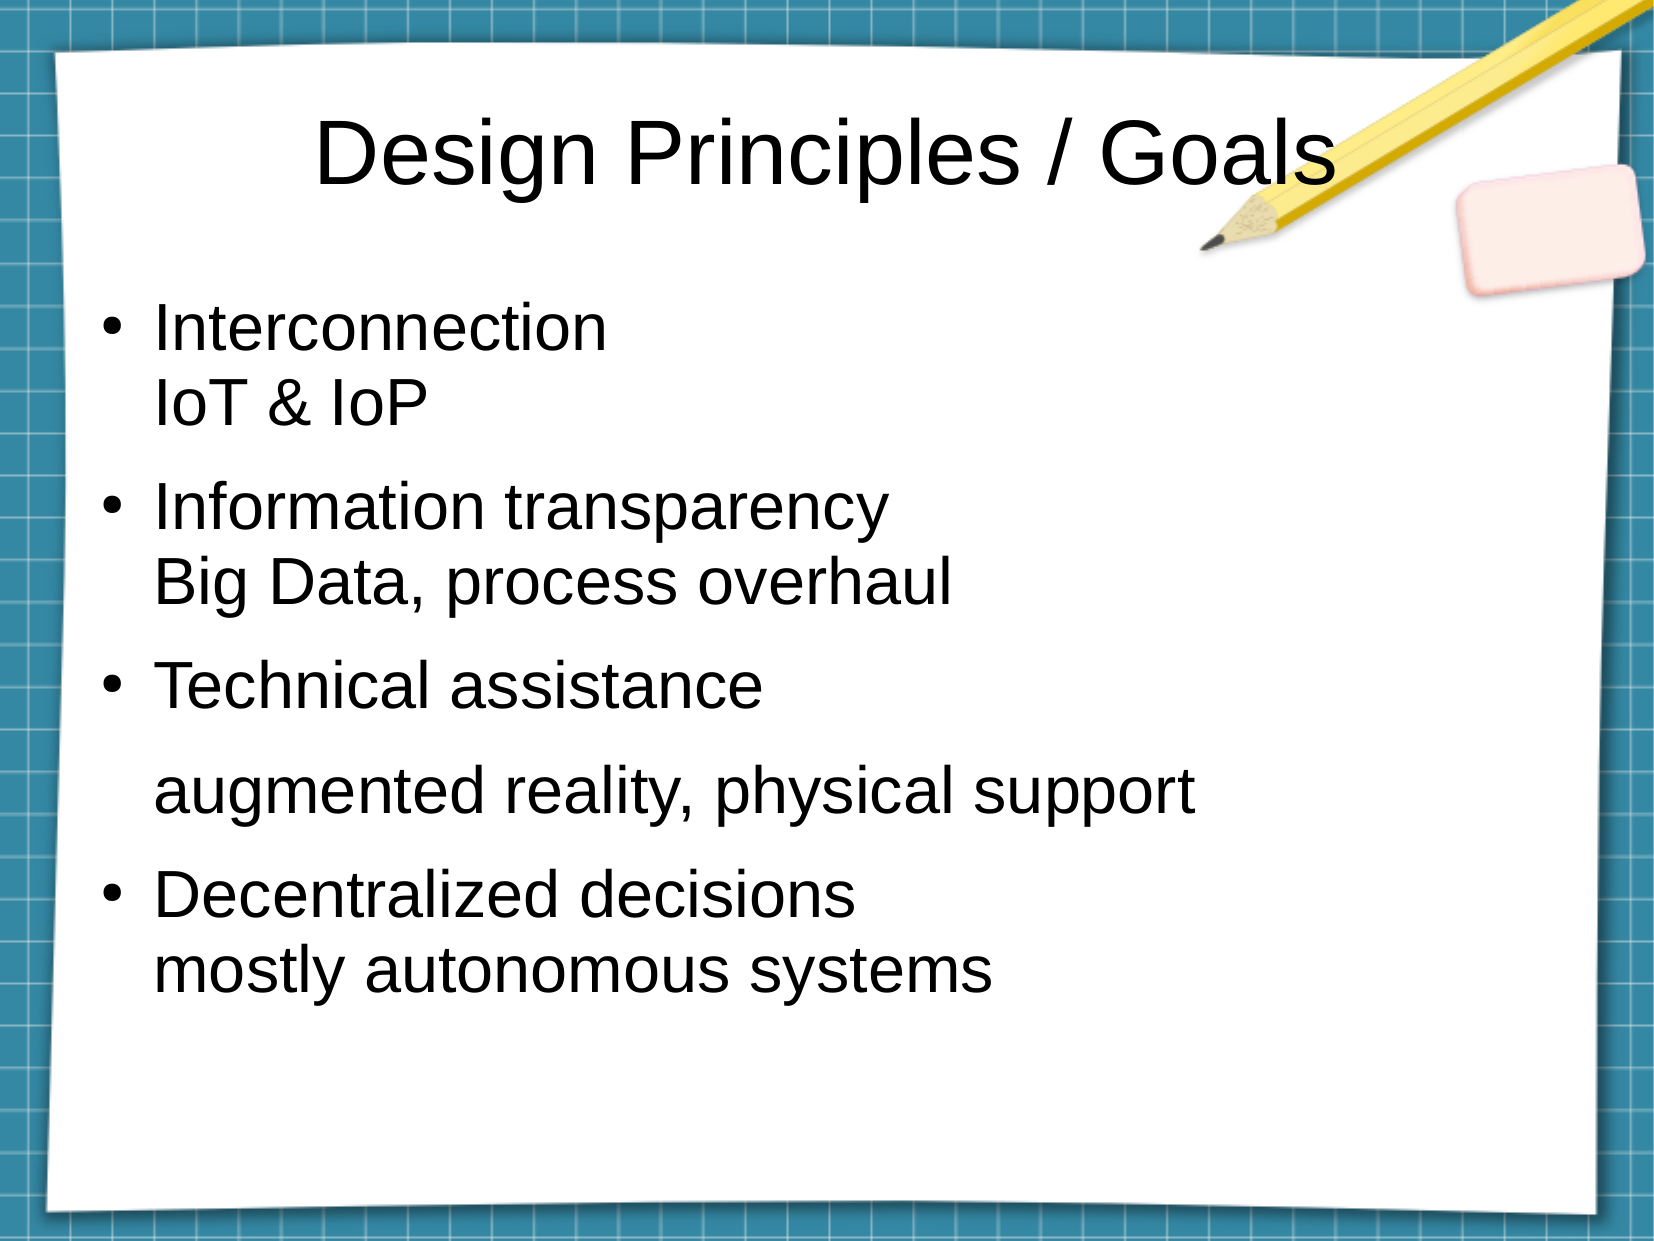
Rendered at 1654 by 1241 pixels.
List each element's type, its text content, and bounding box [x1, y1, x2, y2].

list Interconnection IoT & IoP Information transparency Big Data, process overhaul Technical assistance augmented reality, physical support Decentralized decisions mostly autonomous systems [82, 290, 1571, 1010]
title Design Principles / Goals [82, 49, 1571, 257]
picture [0, 0, 1654, 1241]
